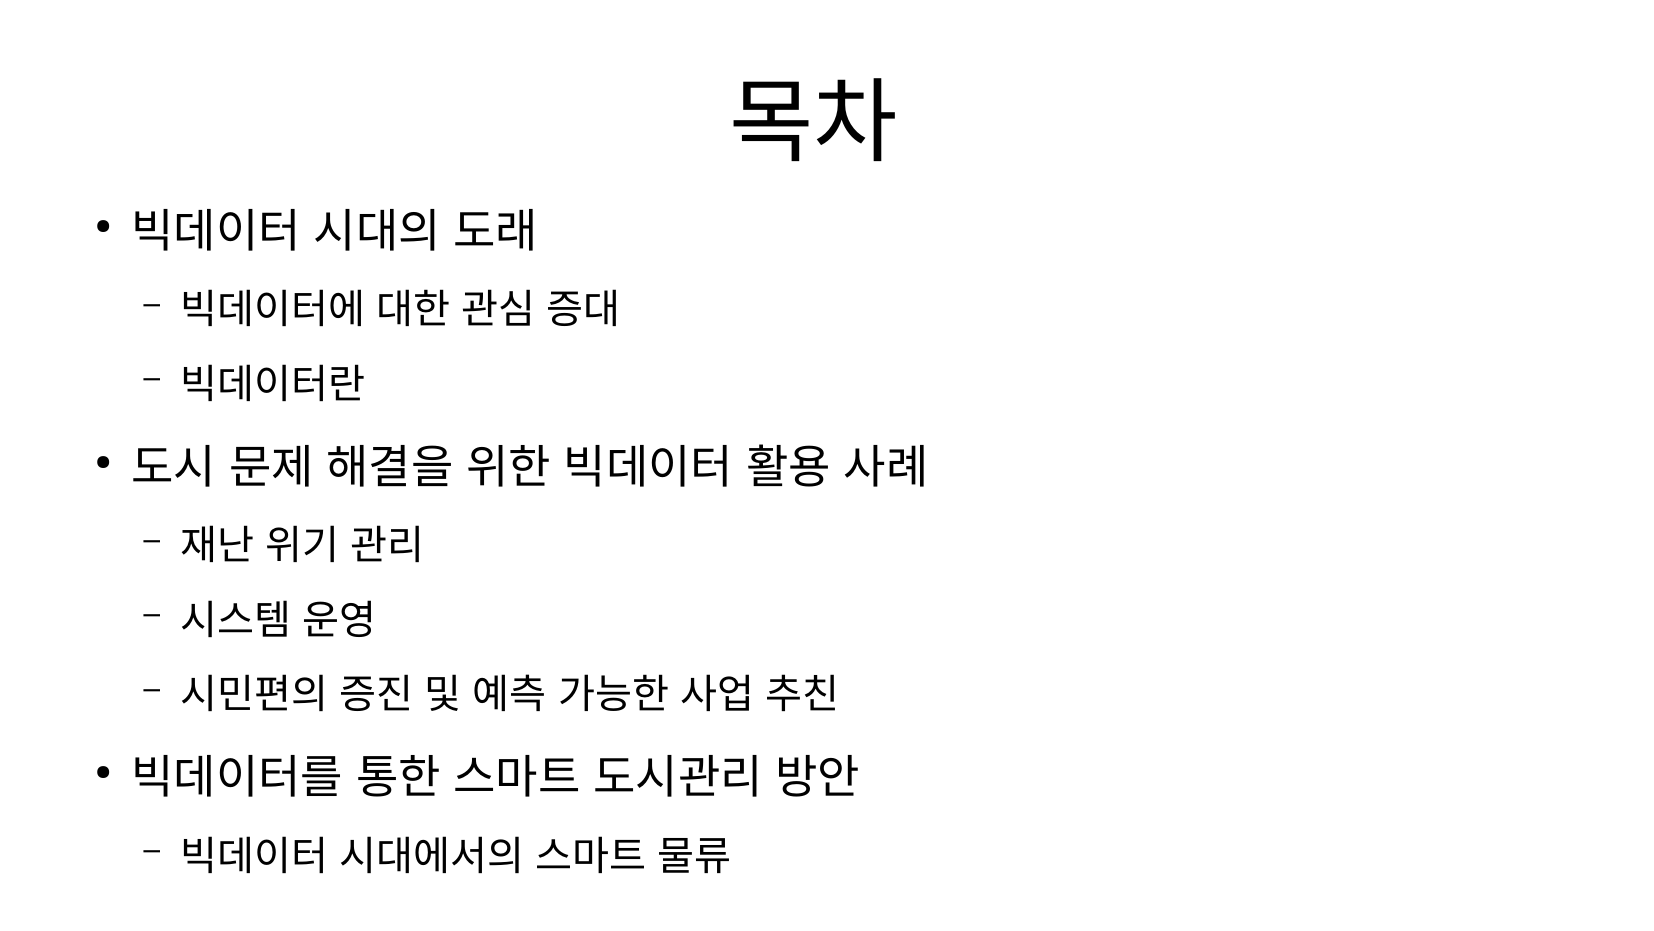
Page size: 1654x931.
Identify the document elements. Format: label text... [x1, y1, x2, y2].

title 목차 [82, 37, 1571, 193]
list 빅데이터 시대의 도래 빅데이터에 대한 관심 증대 빅데이터란 도시 문제 해결을 위한 빅데이터 활용 사례 재난 위기 관리 시스템 운영 시민편의 증진 및 예측 가능한 사업 추친 빅데이터를 통한 스마트 도시관리 방안 빅데이터 시대에서의 스마트 물류 [82, 193, 1075, 886]
